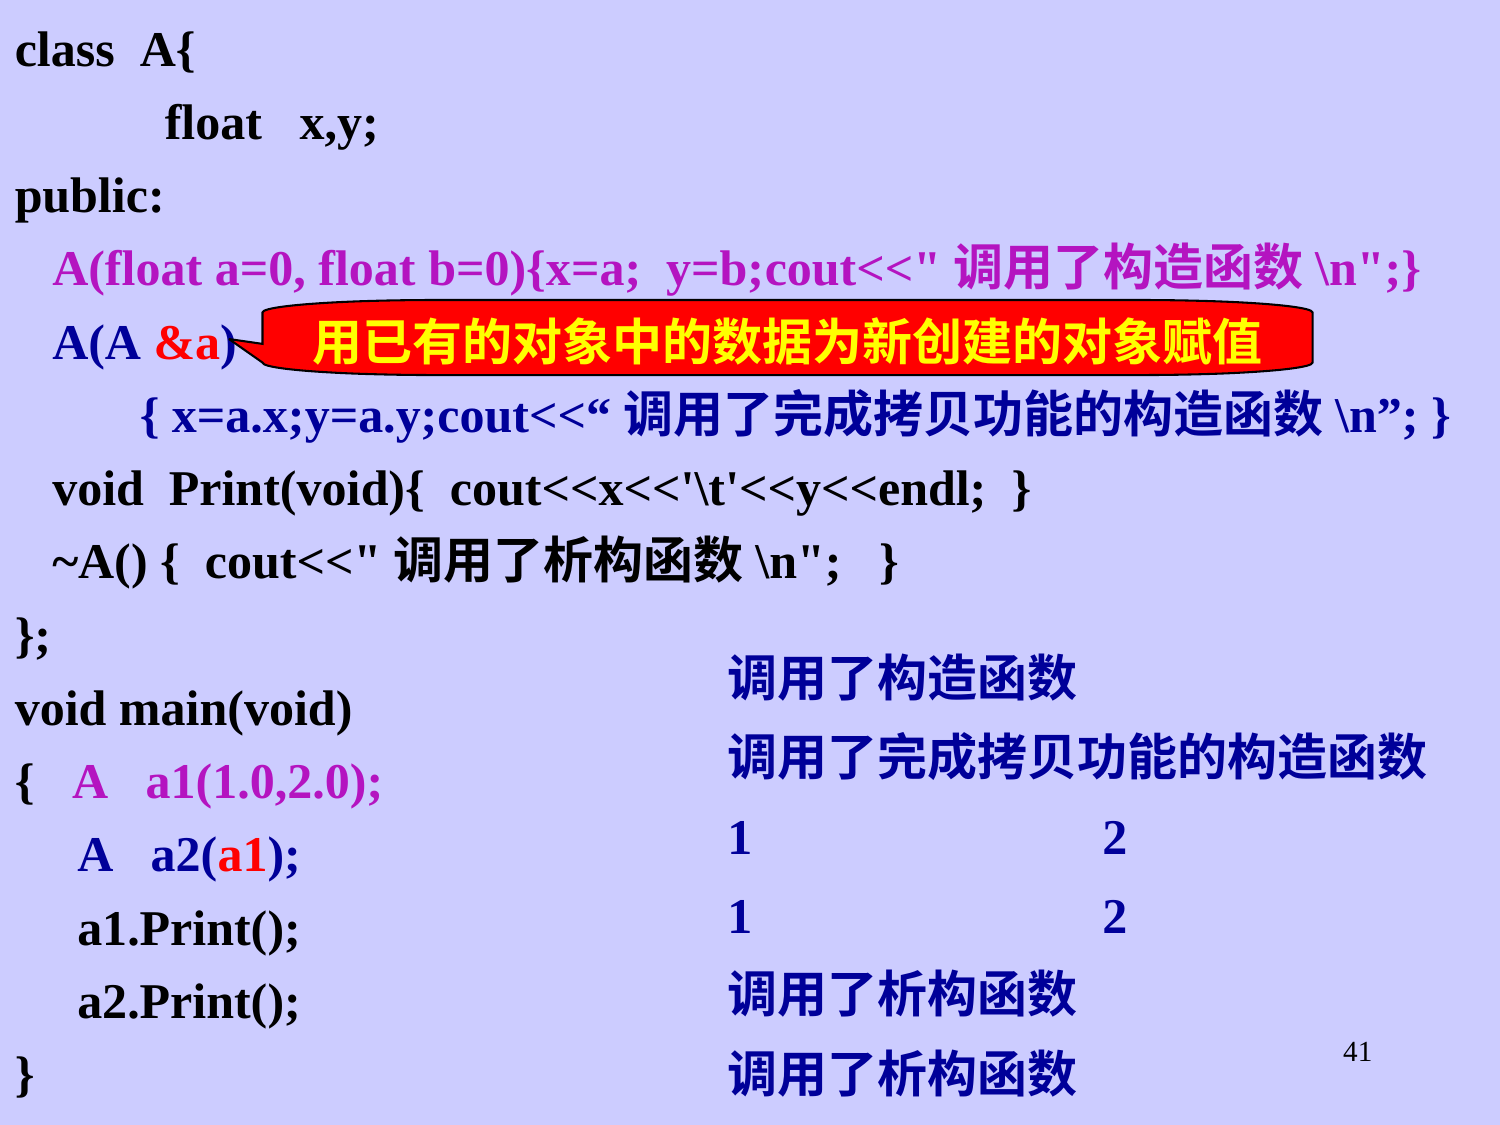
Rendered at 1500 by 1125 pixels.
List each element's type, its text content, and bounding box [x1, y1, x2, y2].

text_box 调用了构造函数 调用了完成拷贝功能的构造函数 1 2 1 2 调用了析构函数 调用了析构函数 [712, 650, 1451, 1110]
text_box 用已有的对象中的数据为新创建的对象赋值 [228, 299, 1313, 376]
text_box class A{ float x,y; public: A(float a=0, float b=0){x=a; y=b; cout<<"调用了构造函数\n";} A(A &a) { x=a.x;y=a.y;cout<<“调用了完成拷贝功能的构造函数\n”; } void Print(void){ cout<<x<<'\t'<<y<<endl; } ~A() { cout<<"调用了析构函数\n"; } }; void main(void) { A a1(1.0,2.0); A a2(a1); a1.Print(); a2.Print(); } [0, 24, 1500, 1108]
